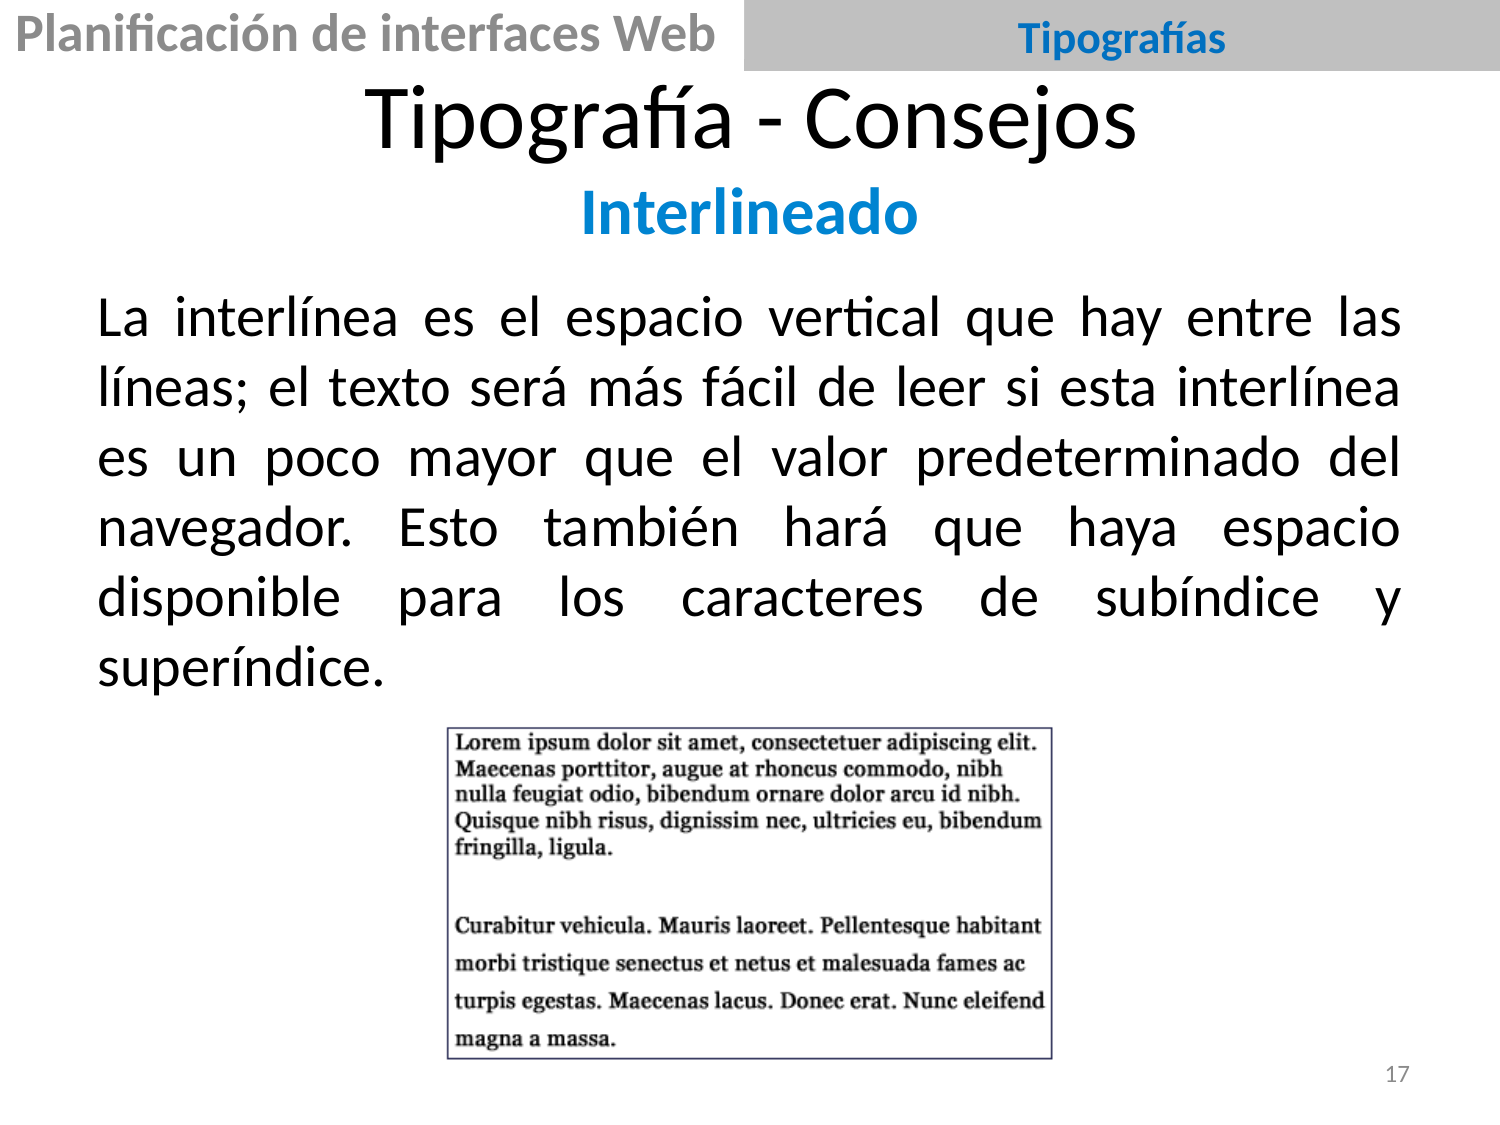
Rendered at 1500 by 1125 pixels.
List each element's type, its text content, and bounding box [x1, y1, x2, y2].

title Tipografías [744, 0, 1500, 71]
list Interlineado La interlínea es el espacio vertical que hay entre las líneas; el texto será más fácil de leer si esta interlínea es un poco mayor que el valor predeterminado del navegador. Esto también hará que haya espacio disponible para los caracteres de subíndice y superíndice. [82, 160, 1418, 717]
title Tipografía - Consejos [76, 60, 1427, 206]
picture [441, 715, 1059, 1067]
title Planificación de interfaces Web [0, 0, 745, 60]
slide_number <número> [1074, 1042, 1425, 1103]
